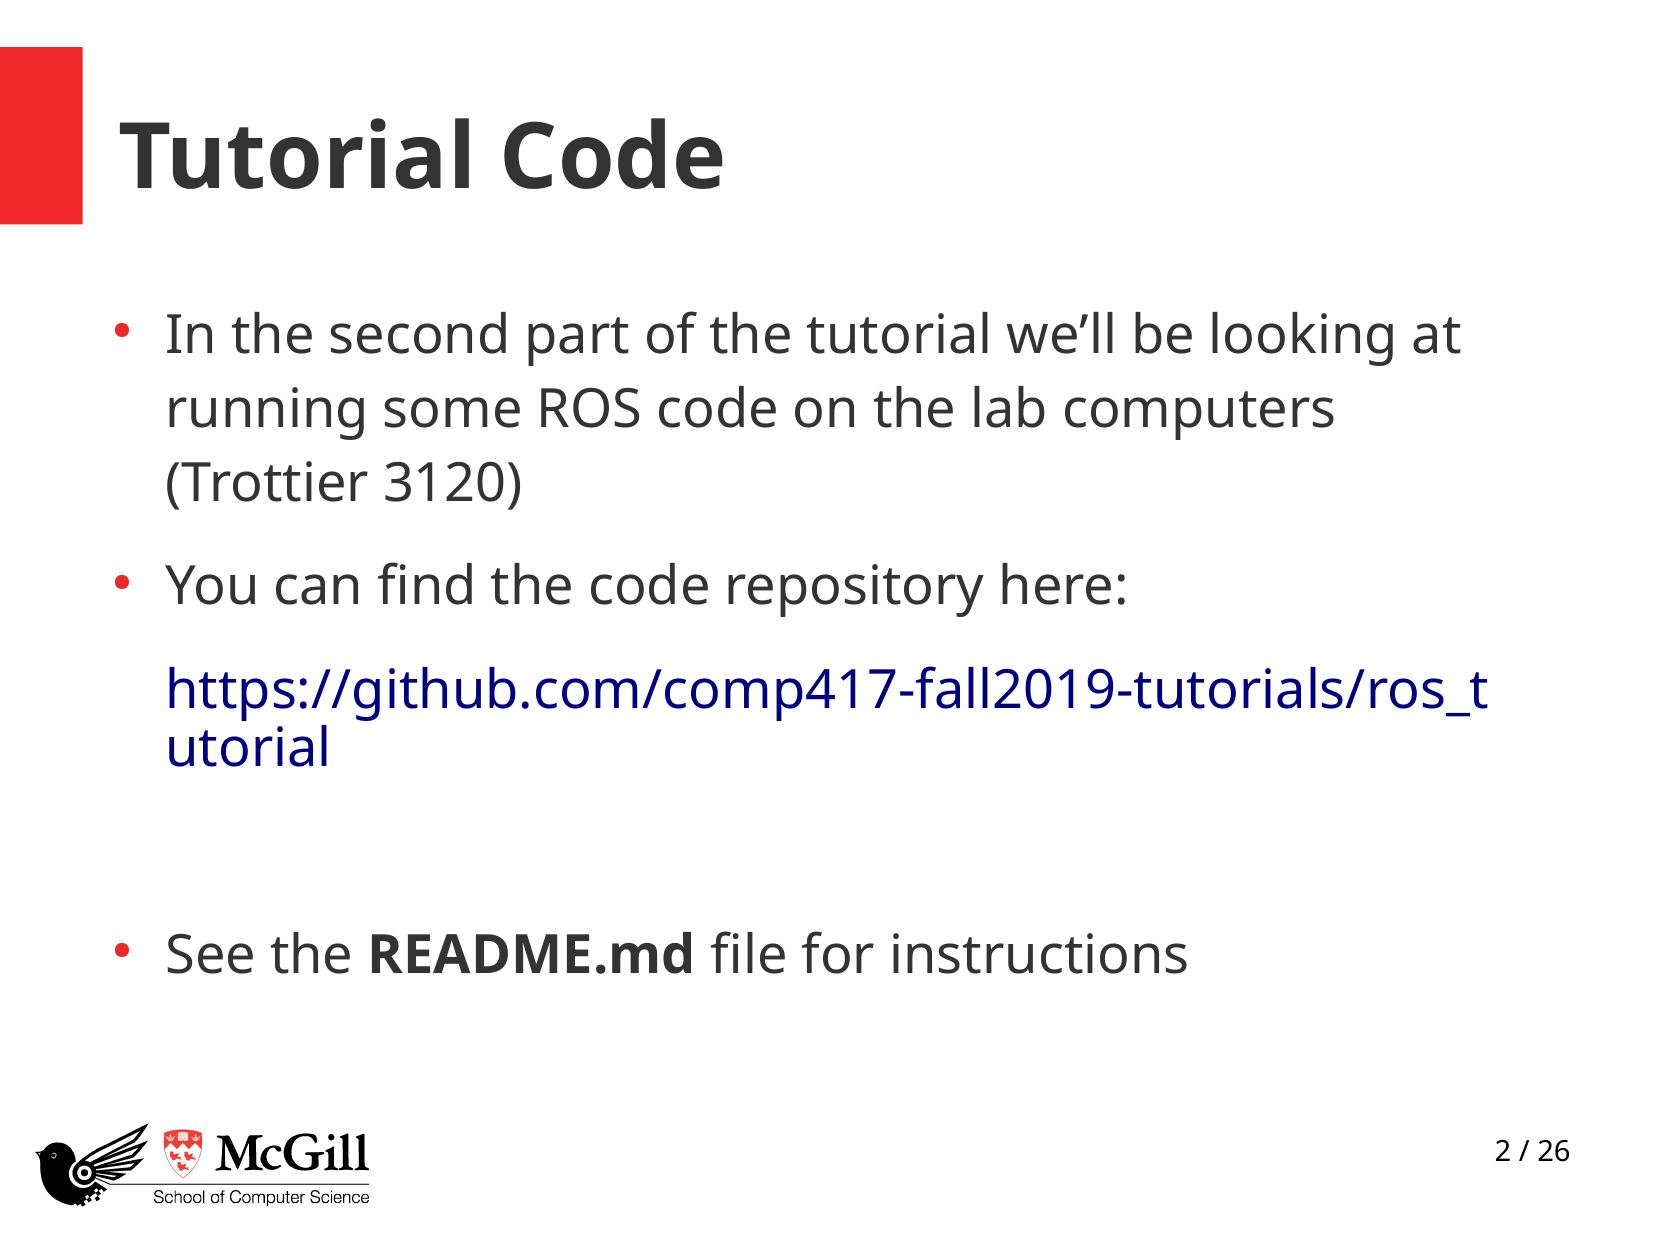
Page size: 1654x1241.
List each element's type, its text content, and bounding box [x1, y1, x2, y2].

list In the second part of the tutorial we’ll be looking at running some ROS code on the lab computers (Trottier 3120) You can find the code repository here: https://github.com/comp417-fall2019-tutorials/ros_tutorial See the README.md file for instructions [94, 295, 1512, 1015]
title Tutorial Code [118, 49, 1571, 257]
picture [35, 1110, 369, 1216]
